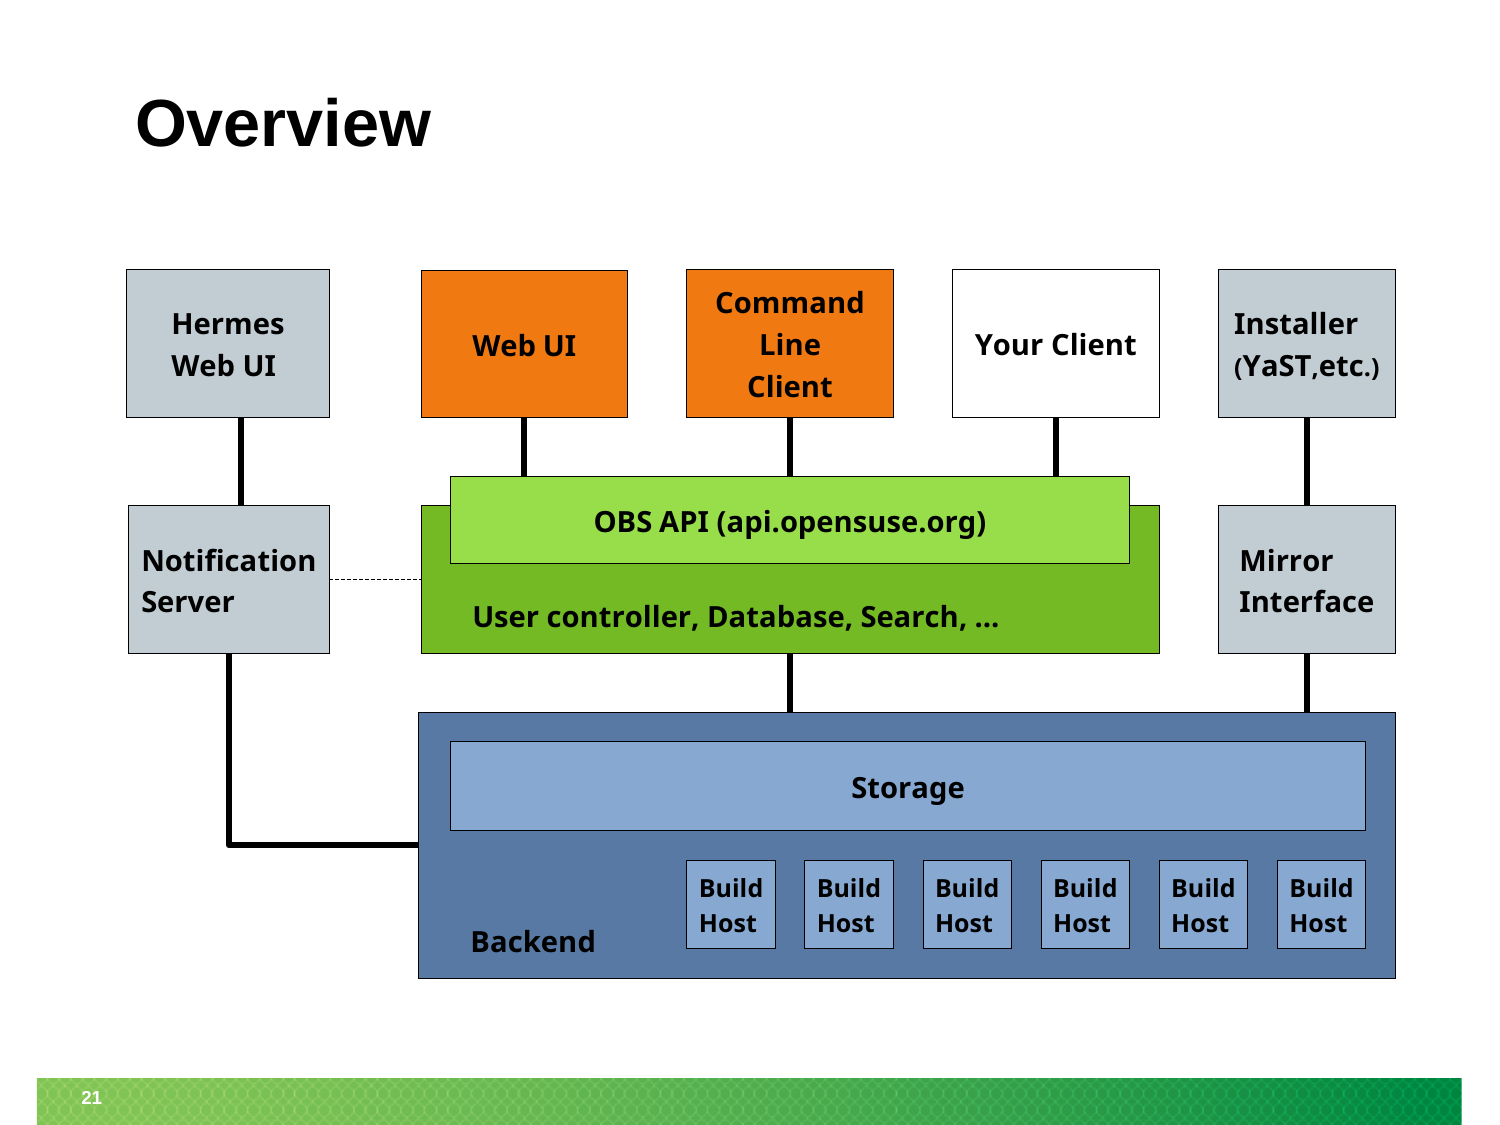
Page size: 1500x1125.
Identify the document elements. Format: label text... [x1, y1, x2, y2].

text_box OBS API (api.opensuse.org) [450, 476, 1130, 564]
text_box Web UI [421, 270, 628, 418]
text_box Notification Server [128, 505, 330, 654]
text_box Build Host [923, 860, 1012, 949]
text_box Build Host [1041, 860, 1130, 949]
text_box Build Host [1159, 860, 1248, 949]
text_box Hermes Web UI [126, 269, 330, 418]
title Overview [135, 41, 1372, 204]
text_box Your Client [952, 269, 1160, 418]
text_box Build Host [804, 860, 894, 949]
text_box Storage [450, 741, 1366, 831]
picture [36, 1078, 1462, 1125]
text_box [418, 712, 1396, 979]
text_box [421, 505, 1160, 654]
text_box Command Line Client [686, 269, 894, 418]
text_box Installer (YaST,etc.) [1218, 269, 1396, 418]
text_box User controller, Database, Search, ... [472, 594, 1085, 629]
text_box Mirror Interface [1218, 505, 1396, 654]
text_box Build Host [1277, 860, 1366, 949]
text_box Backend [470, 919, 611, 955]
text_box Build Host [686, 860, 776, 949]
